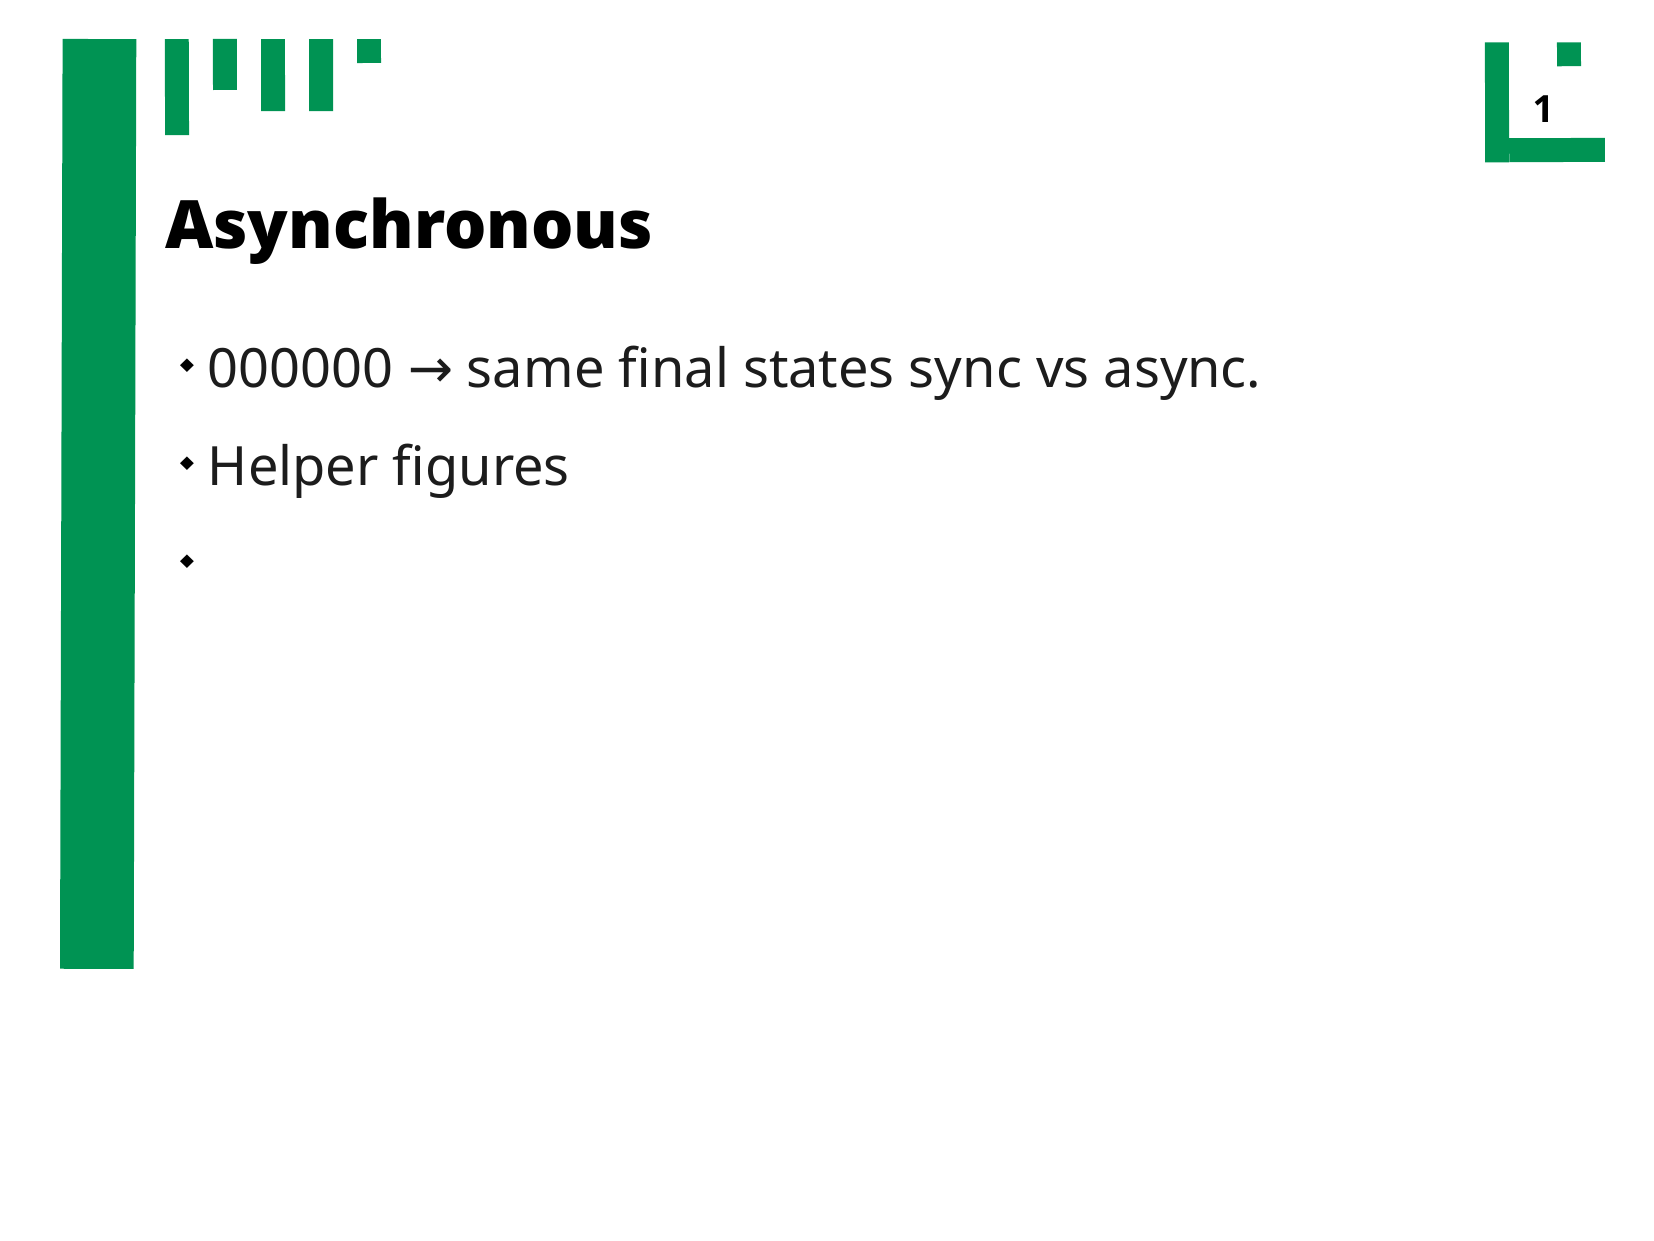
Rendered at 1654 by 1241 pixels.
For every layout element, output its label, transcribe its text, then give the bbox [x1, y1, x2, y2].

list 000000 → same final states sync vs async. Helper figures [180, 330, 1606, 1098]
title Asynchronous [165, 120, 1654, 268]
